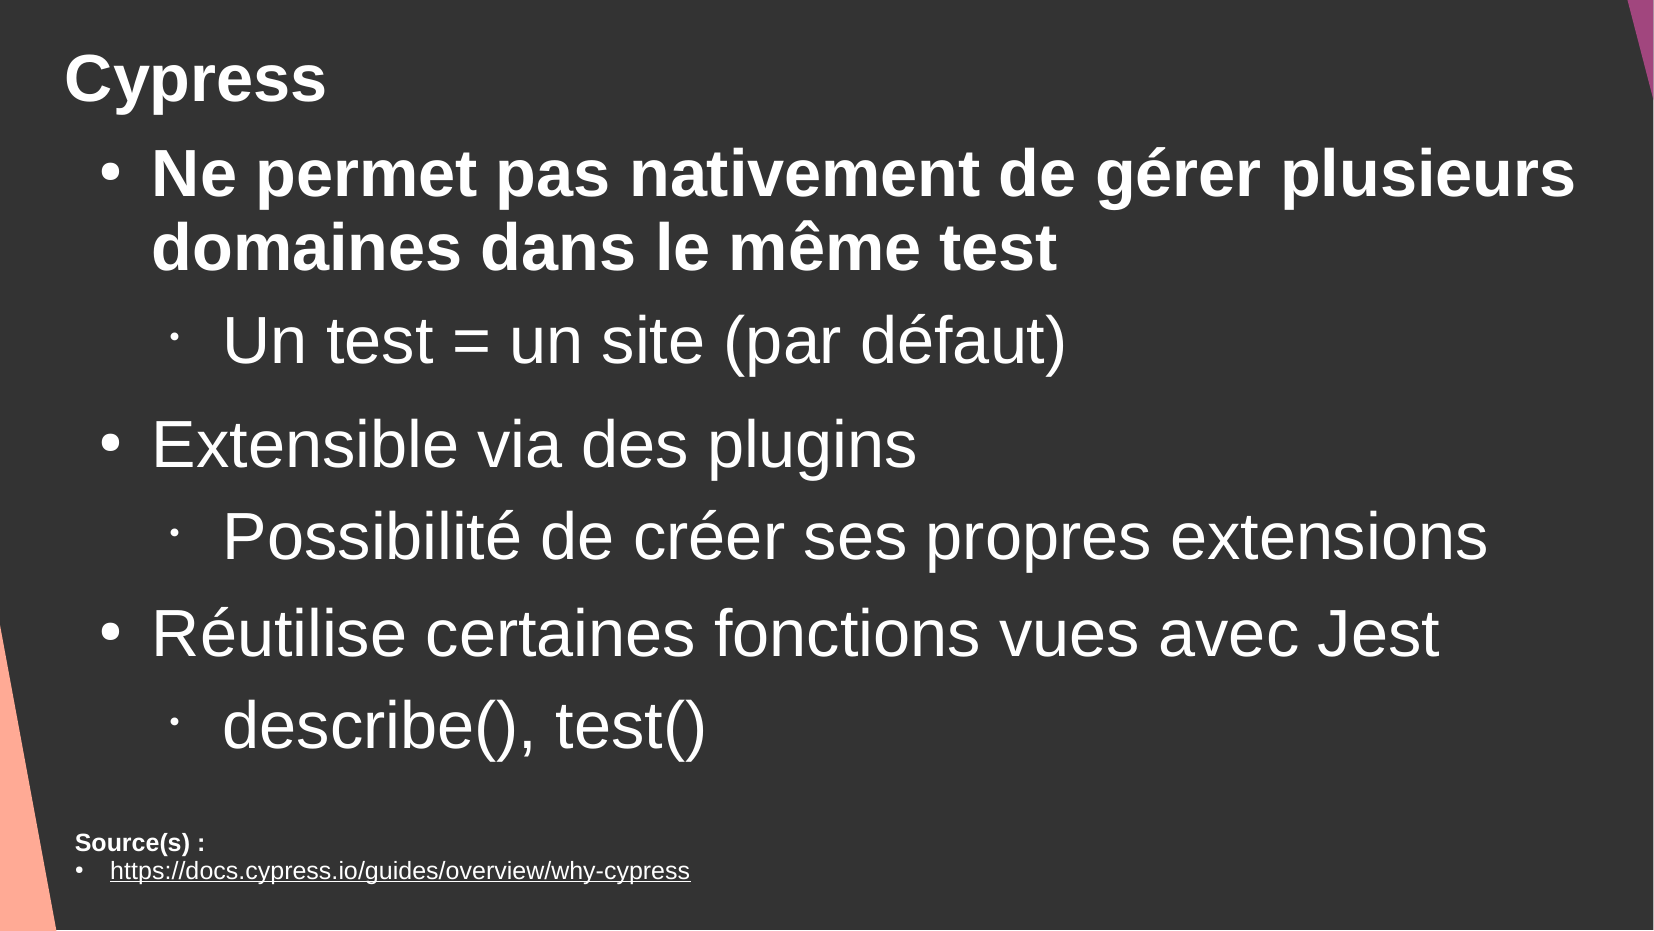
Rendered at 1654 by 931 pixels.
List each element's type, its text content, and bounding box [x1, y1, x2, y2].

text_box [1627, 0, 1654, 103]
text_box Source(s) : https://docs.cypress.io/guides/overview/why-cypress [60, 821, 1546, 906]
list Ne permet pas nativement de gérer plusieurs domaines dans le même test Un test = un site (par défaut) Extensible via des plugins Possibilité de créer ses propres extensions Réutilise certaines fonctions vues avec Jest describe(), test() [80, 135, 1620, 804]
title Cypress [64, 40, 1635, 116]
text_box [0, 625, 57, 931]
